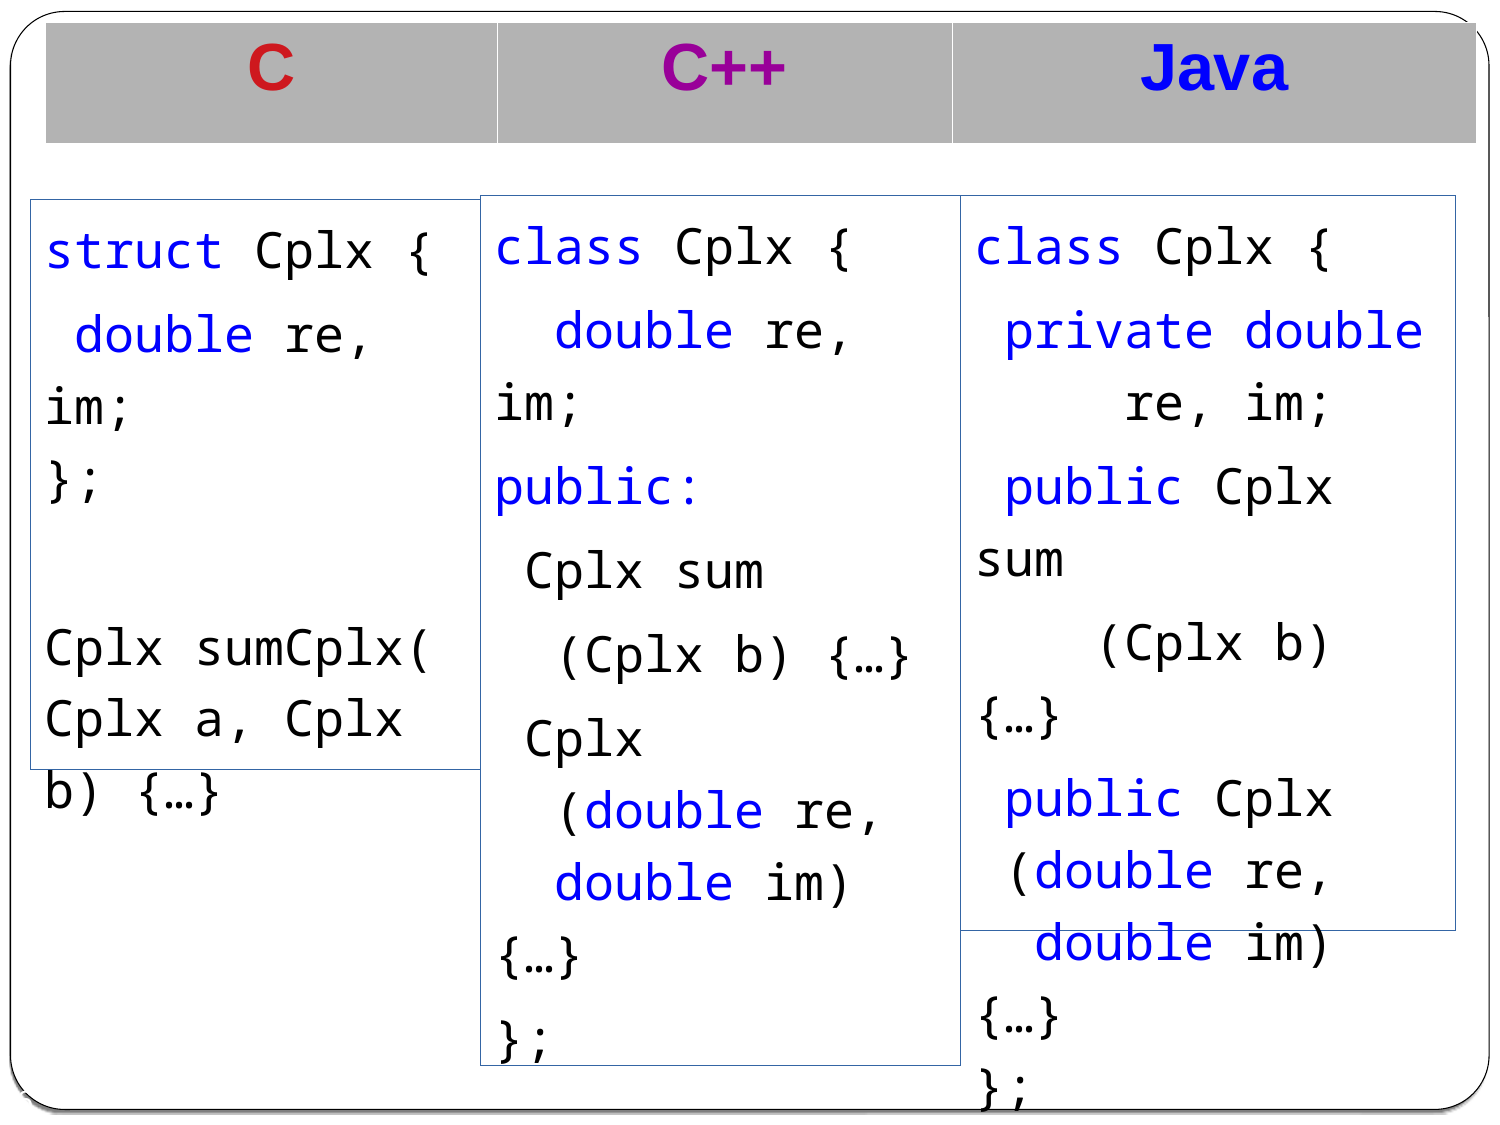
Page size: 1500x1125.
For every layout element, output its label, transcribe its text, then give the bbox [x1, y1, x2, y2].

list struct Cplx { double re, im; }; Cplx sumCplx( Cplx a, Cplx b) {…} [30, 199, 480, 770]
table_header C [46, 23, 497, 143]
table_header Java [953, 23, 1476, 143]
list class Cplx { double re, im; public: Cplx sum (Cplx b) {…} Cplx (double re, double im) {…} }; [480, 195, 961, 1066]
list class Cplx { private double re, im; public Cplx sum (Cplx b) {…} public Cplx (double re, double im) {…} }; [961, 195, 1456, 931]
slide_number <number> [0, 1074, 50, 1125]
table_header C++ [498, 23, 952, 143]
